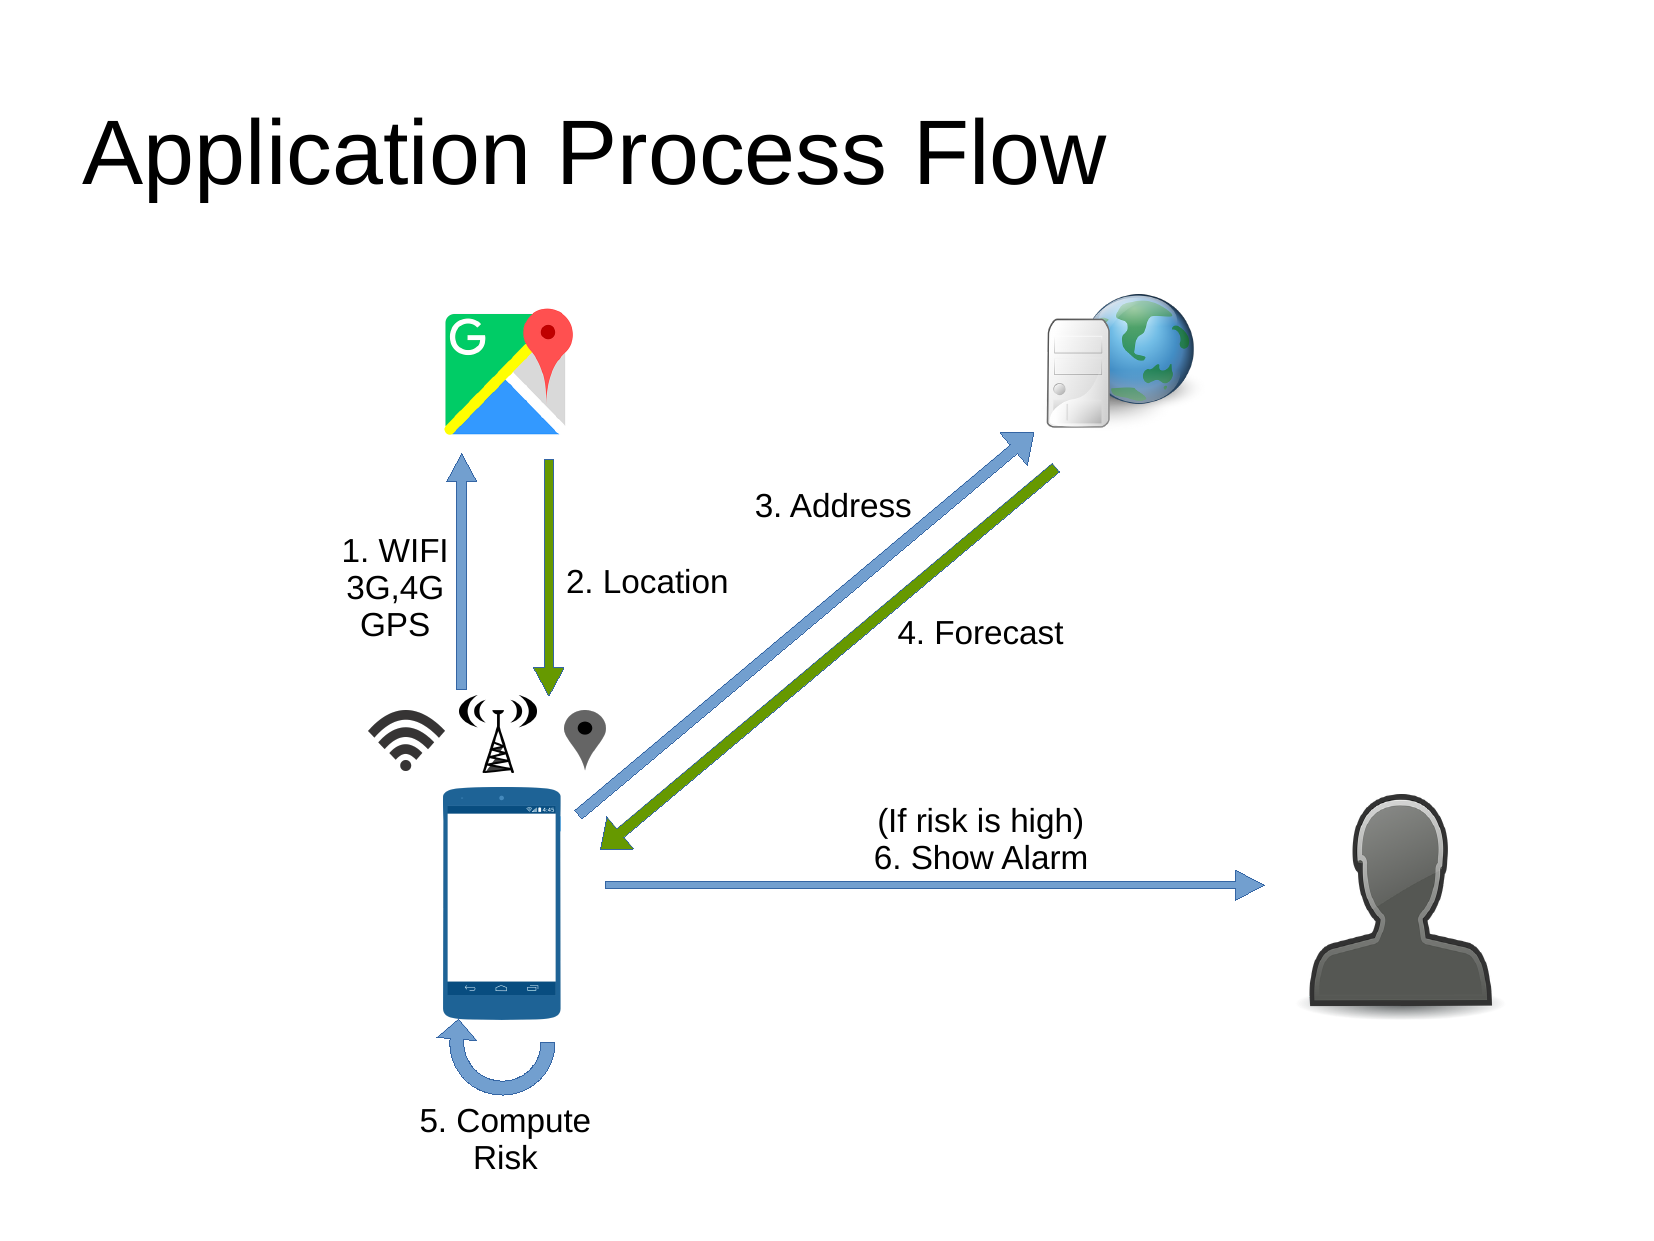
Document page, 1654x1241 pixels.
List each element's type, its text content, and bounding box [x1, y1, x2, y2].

picture [1040, 294, 1206, 431]
text_box 3. Address [725, 480, 942, 569]
text_box [1191, 870, 1265, 901]
text_box [446, 453, 477, 525]
title Application Process Flow [82, 49, 1571, 257]
text_box 2. Location [533, 556, 762, 646]
text_box [456, 651, 467, 690]
picture [412, 284, 591, 460]
text_box [533, 646, 564, 696]
picture [459, 695, 537, 773]
text_box [942, 432, 1034, 517]
text_box (If risk is high) 6. Show Alarm [771, 795, 1191, 922]
picture [640, 762, 651, 771]
text_box [605, 881, 771, 889]
picture [564, 710, 651, 771]
text_box [544, 459, 554, 556]
text_box [574, 569, 880, 819]
picture [368, 710, 445, 771]
picture [1295, 794, 1506, 1021]
text_box [436, 1018, 555, 1095]
picture [443, 787, 561, 1021]
text_box [600, 611, 875, 850]
text_box 1. WIFI 3G,4GGPS [320, 525, 471, 651]
text_box [880, 463, 1060, 607]
text_box 5. Compute Risk [402, 1095, 609, 1221]
text_box 4. Forecast [875, 607, 1086, 661]
